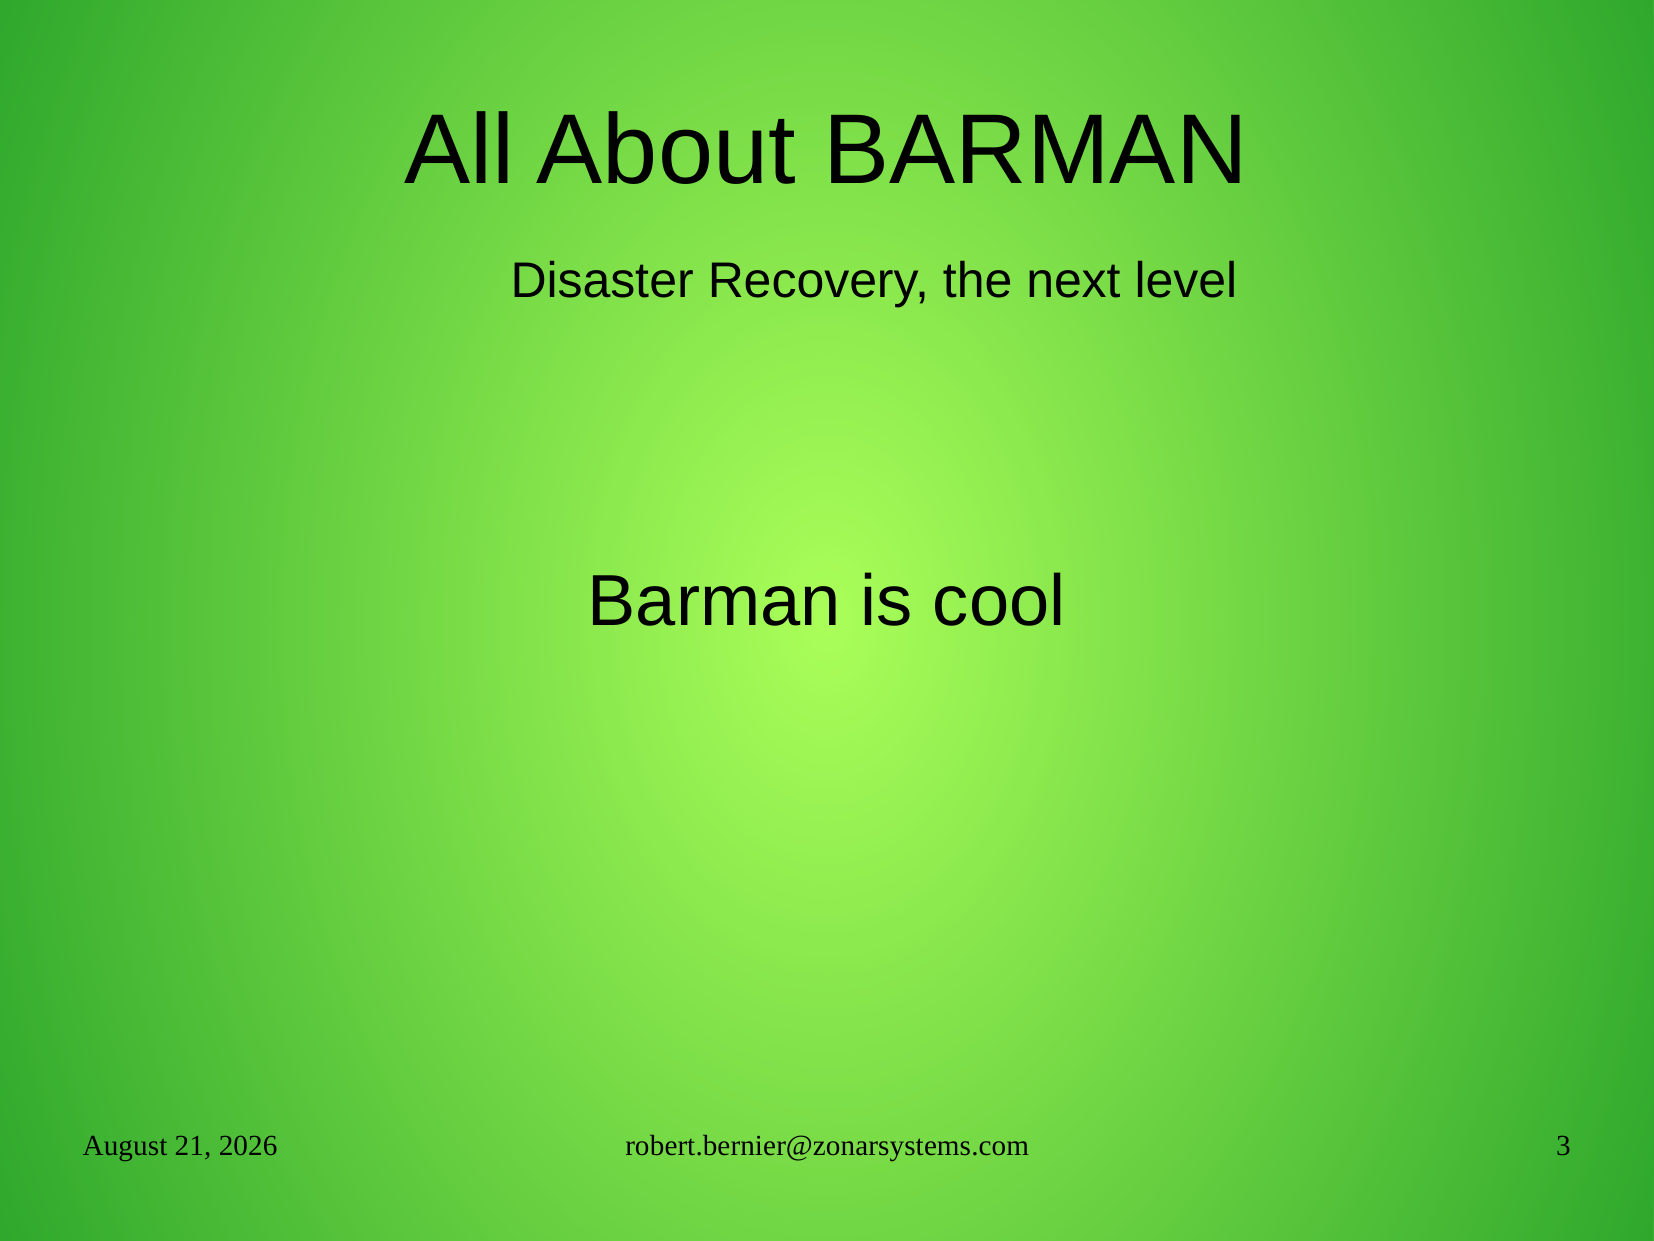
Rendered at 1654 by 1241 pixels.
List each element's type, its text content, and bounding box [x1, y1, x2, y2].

title Disaster Recovery, the next level [413, 236, 1335, 325]
list Barman is cool [82, 334, 1571, 1054]
title All About BARMAN [82, 47, 1571, 252]
